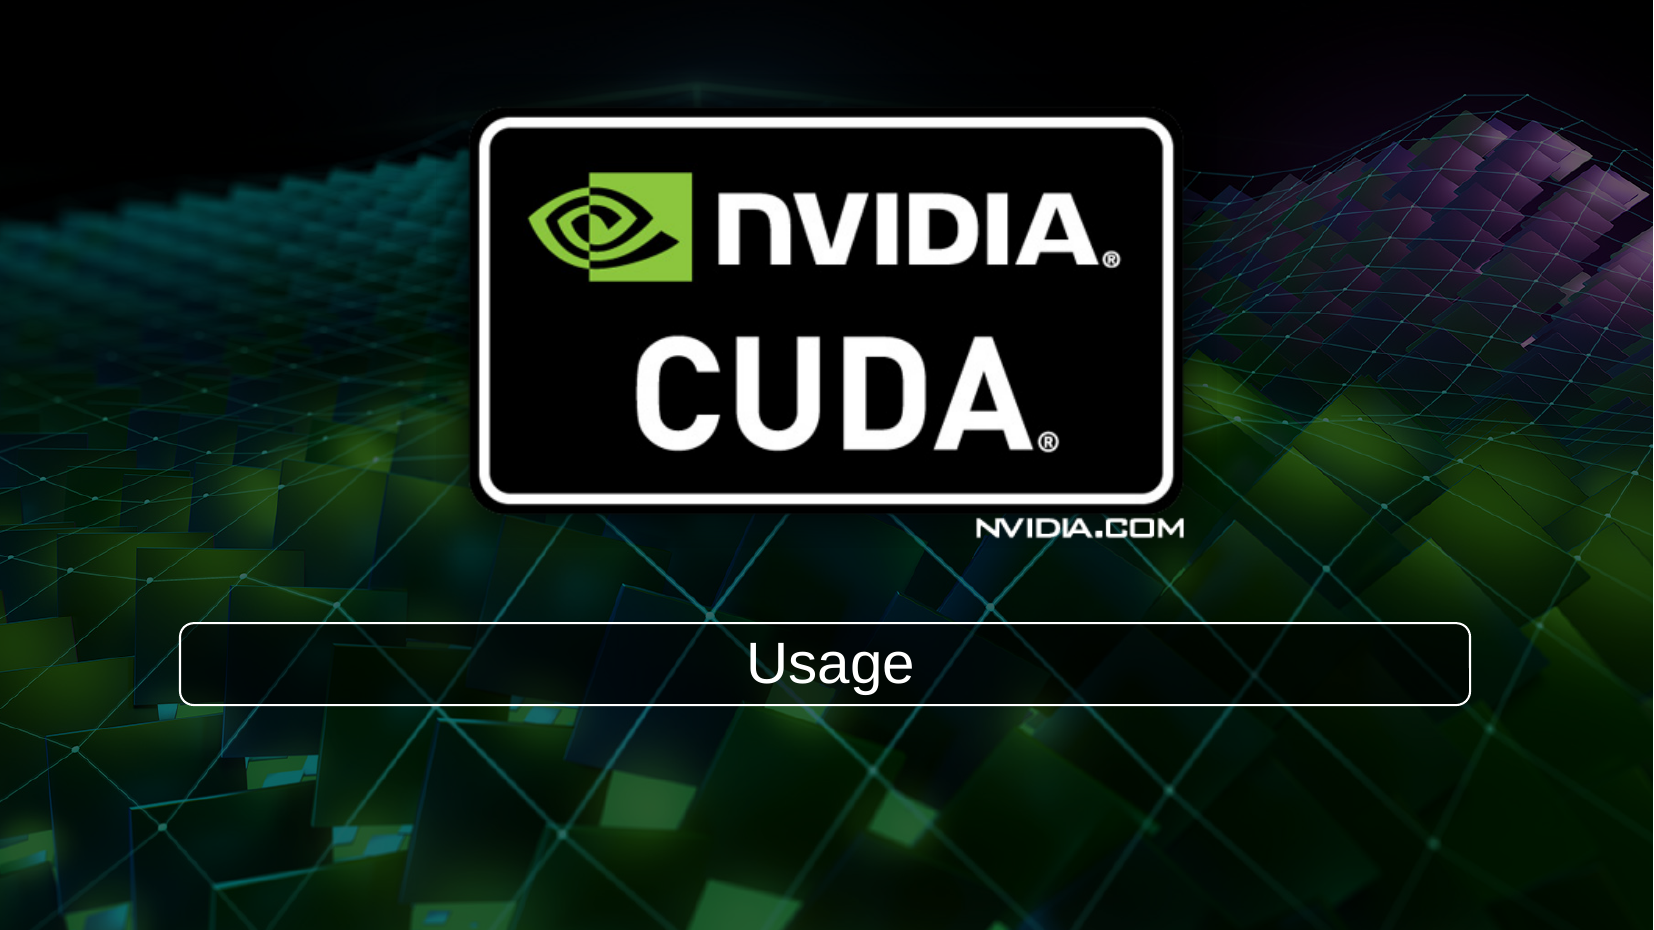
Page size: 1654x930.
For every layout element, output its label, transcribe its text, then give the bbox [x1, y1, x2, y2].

picture [0, 0, 1653, 930]
text_box Usage [180, 623, 1482, 706]
